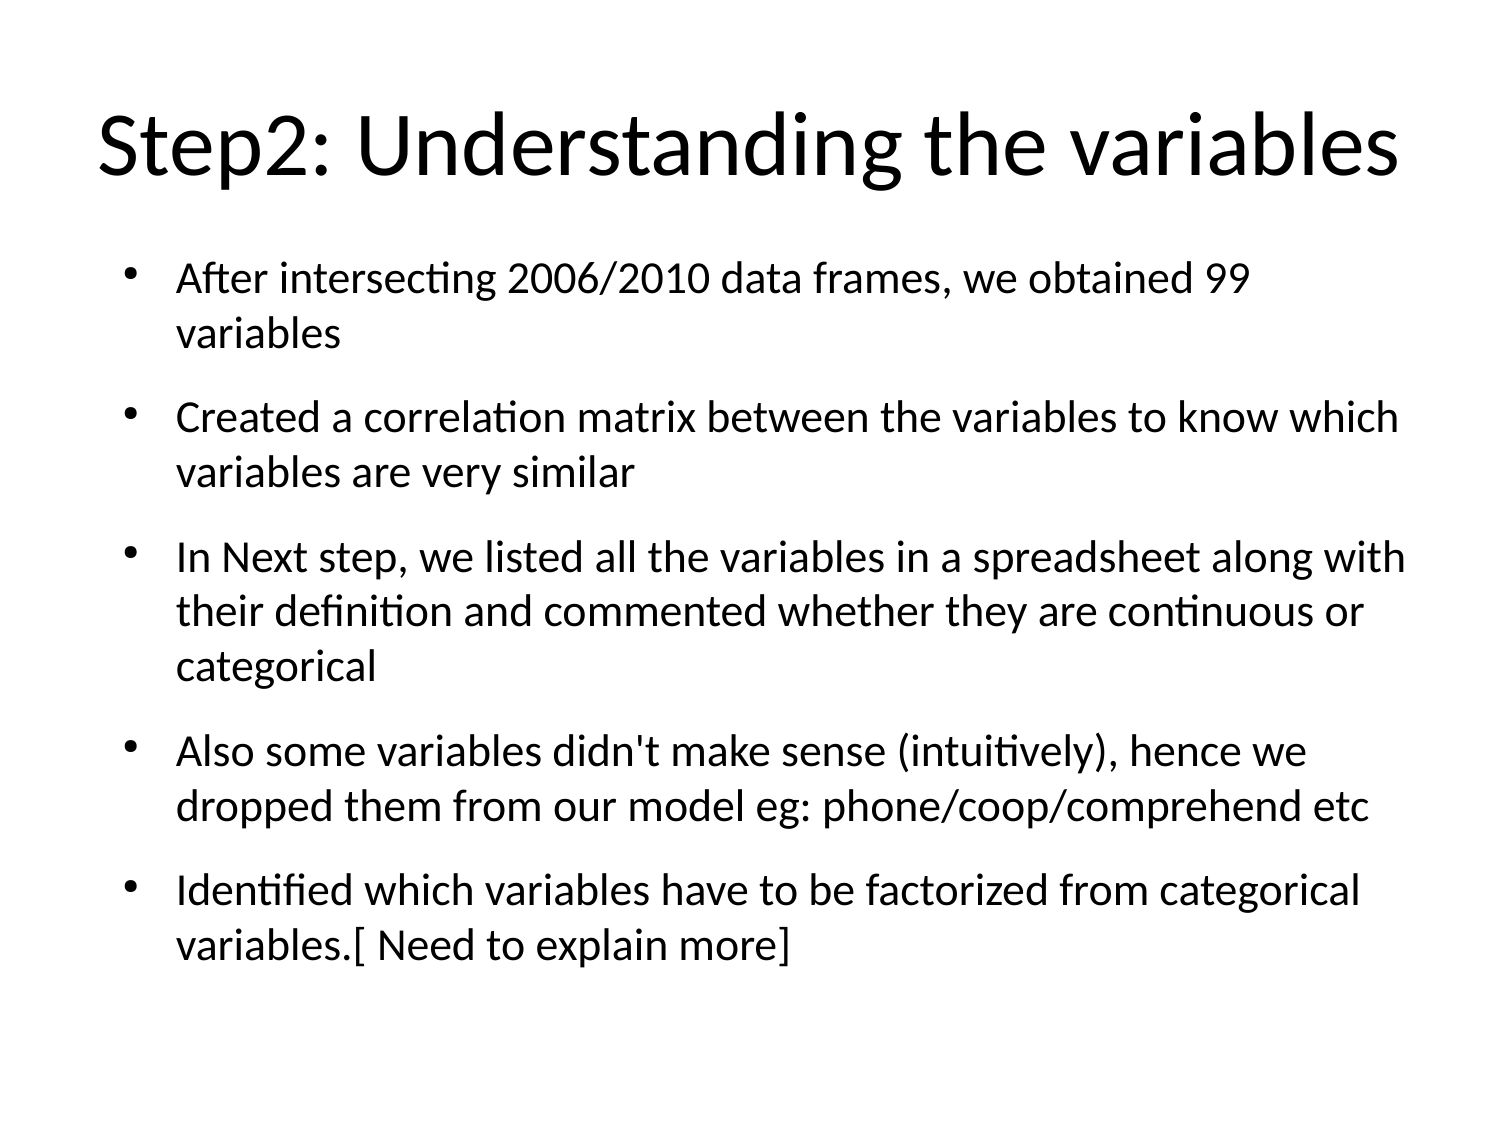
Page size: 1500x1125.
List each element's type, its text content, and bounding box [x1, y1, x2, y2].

list After intersecting 2006/2010 data frames, we obtained 99 variables Created a correlation matrix between the variables to know which variables are very similar In Next step, we listed all the variables in a spreadsheet along with their definition and commented whether they are continuous or categorical Also some variables didn't make sense (intuitively), hence we dropped them from our model eg: phone/coop/comprehend etc Identified which variables have to be factorized from categorical variables.[ Need to explain more] [90, 239, 1441, 983]
title Step2: Understanding the variables [75, 45, 1425, 233]
